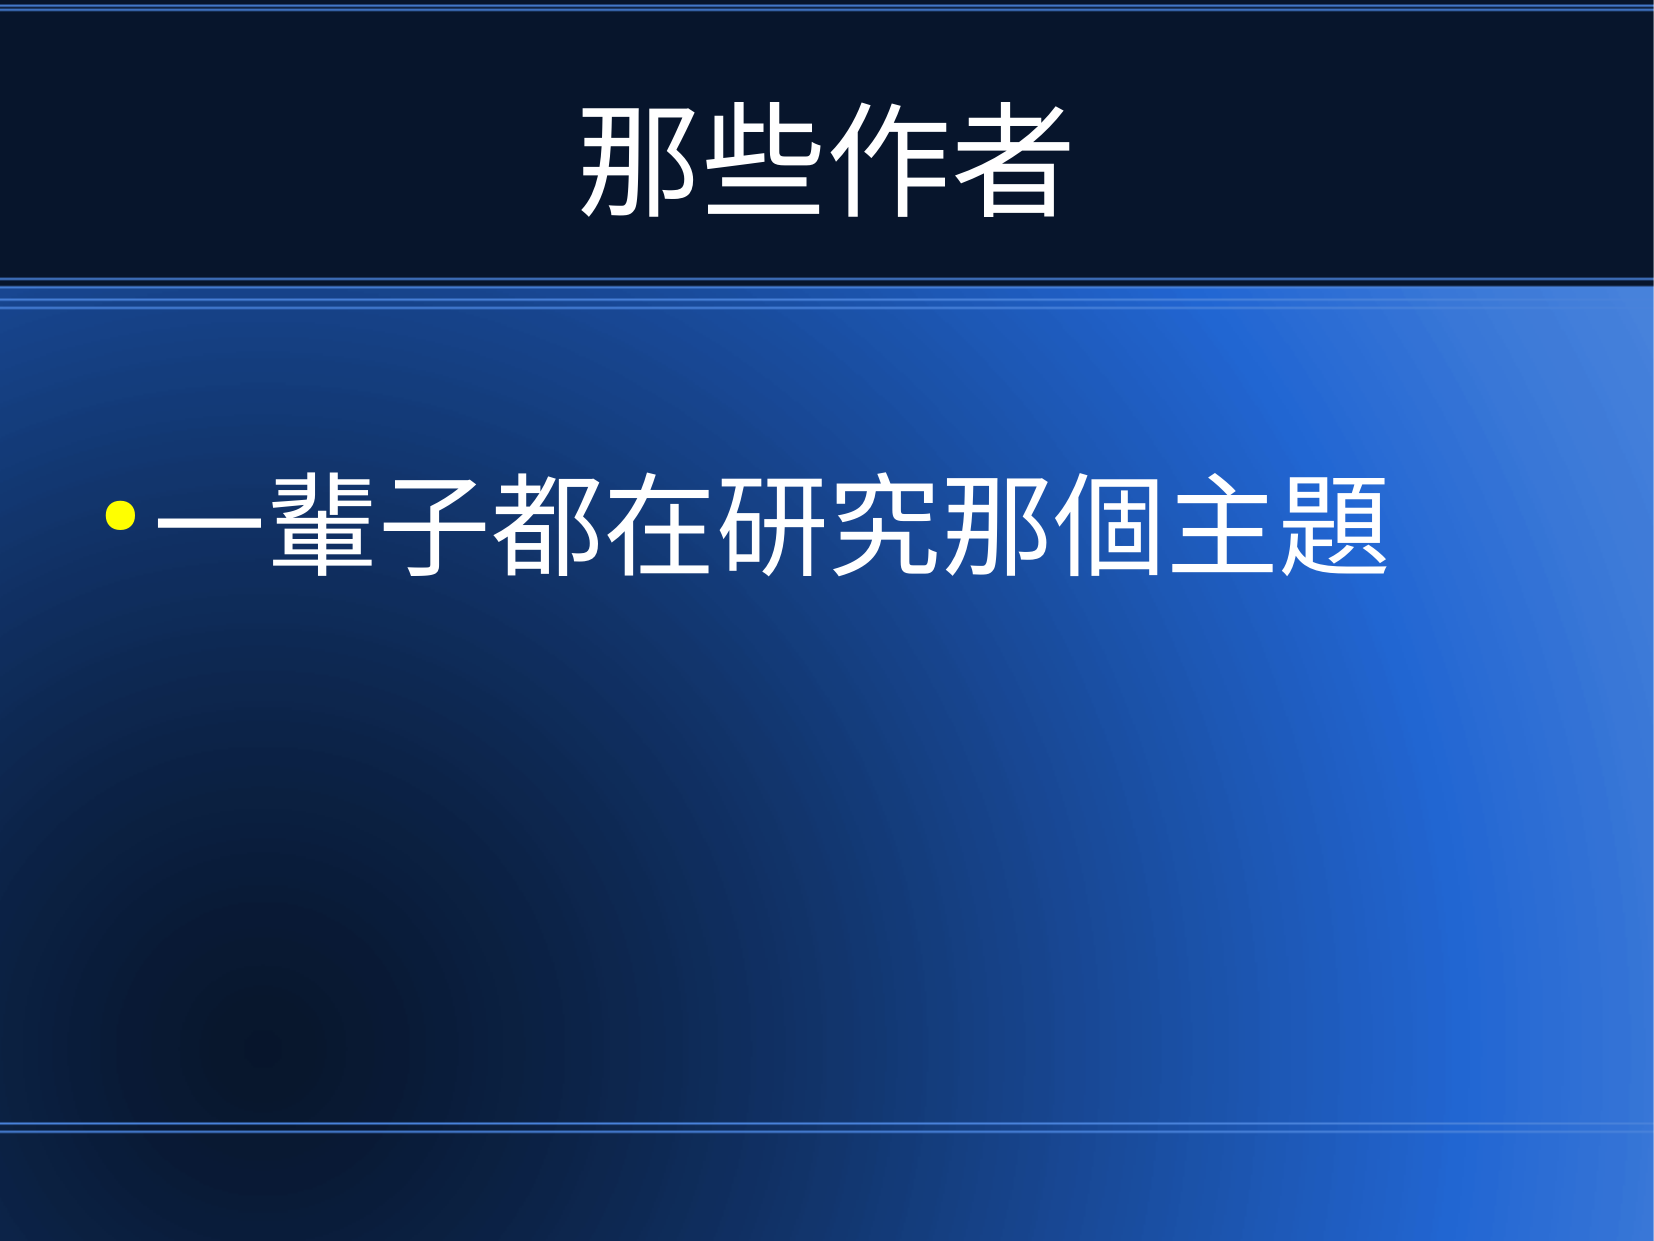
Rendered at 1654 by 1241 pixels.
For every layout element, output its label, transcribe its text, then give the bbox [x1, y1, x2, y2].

picture [0, 0, 1654, 1241]
title 那些作者 [82, 49, 1571, 257]
list 一輩子都在研究那個主題 [82, 355, 1571, 1241]
